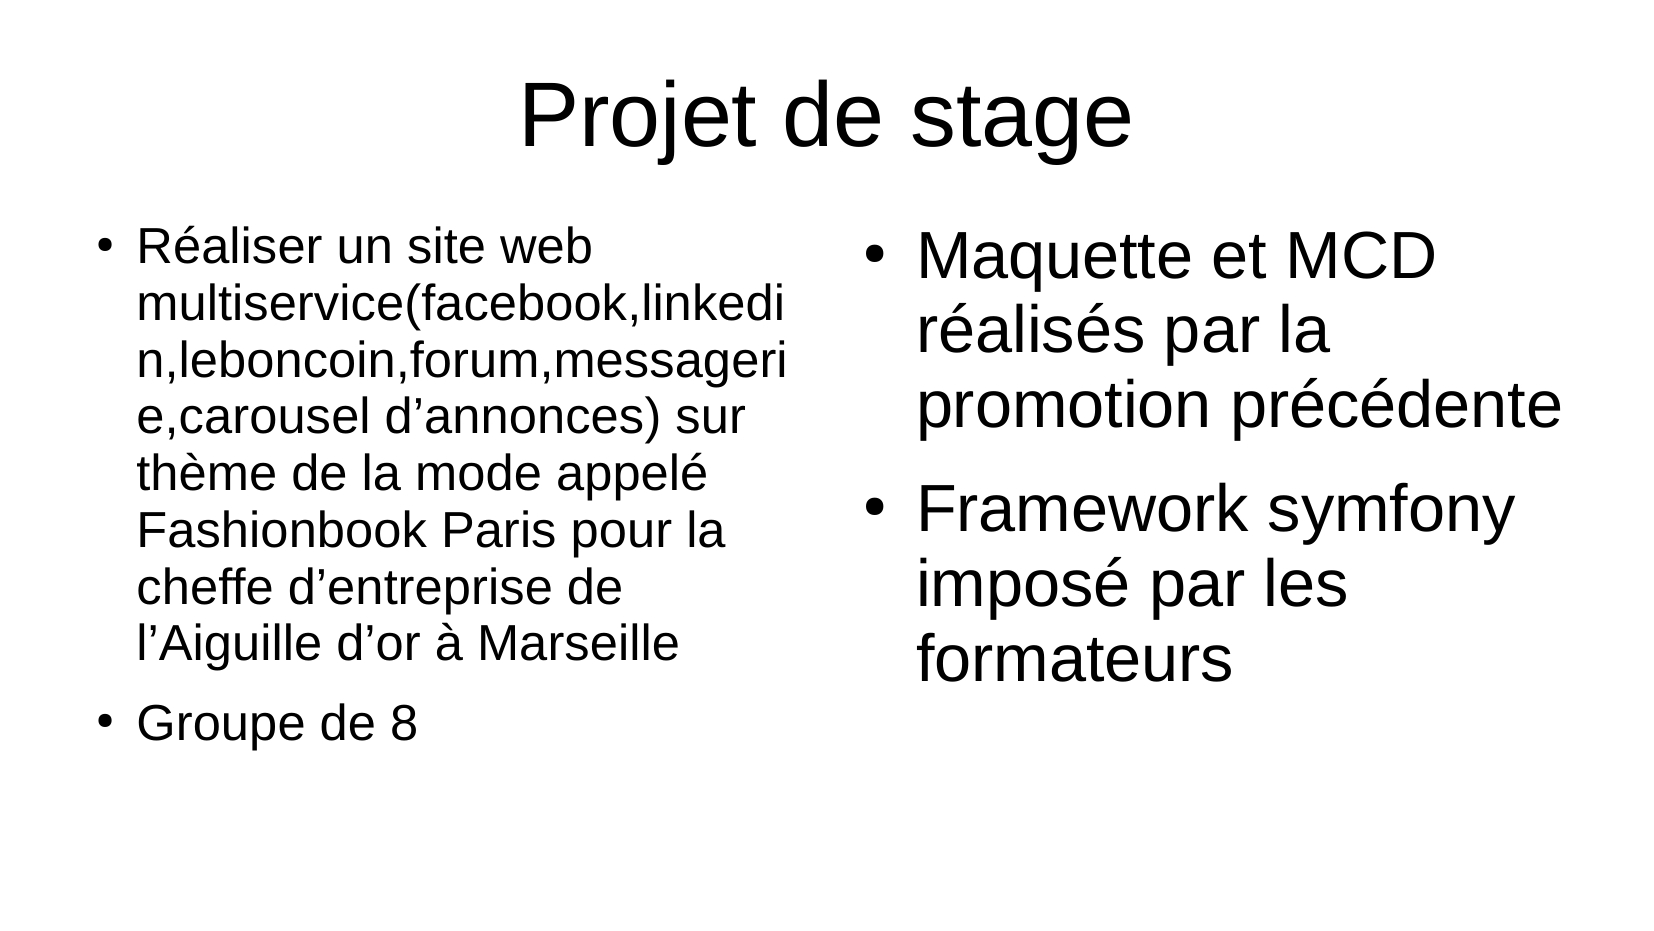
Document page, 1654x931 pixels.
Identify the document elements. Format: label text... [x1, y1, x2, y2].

title Projet de stage [82, 37, 1571, 193]
list Réaliser un site web multiservice(facebook,linkedin,leboncoin,forum,messagerie,carousel d’annonces) sur thème de la mode appelé Fashionbook Paris pour la cheffe d’entreprise de l’Aiguille d’or à Marseille Groupe de 8 [82, 217, 809, 758]
list Maquette et MCD réalisés par la promotion précédente Framework symfony imposé par les formateurs [845, 217, 1572, 758]
